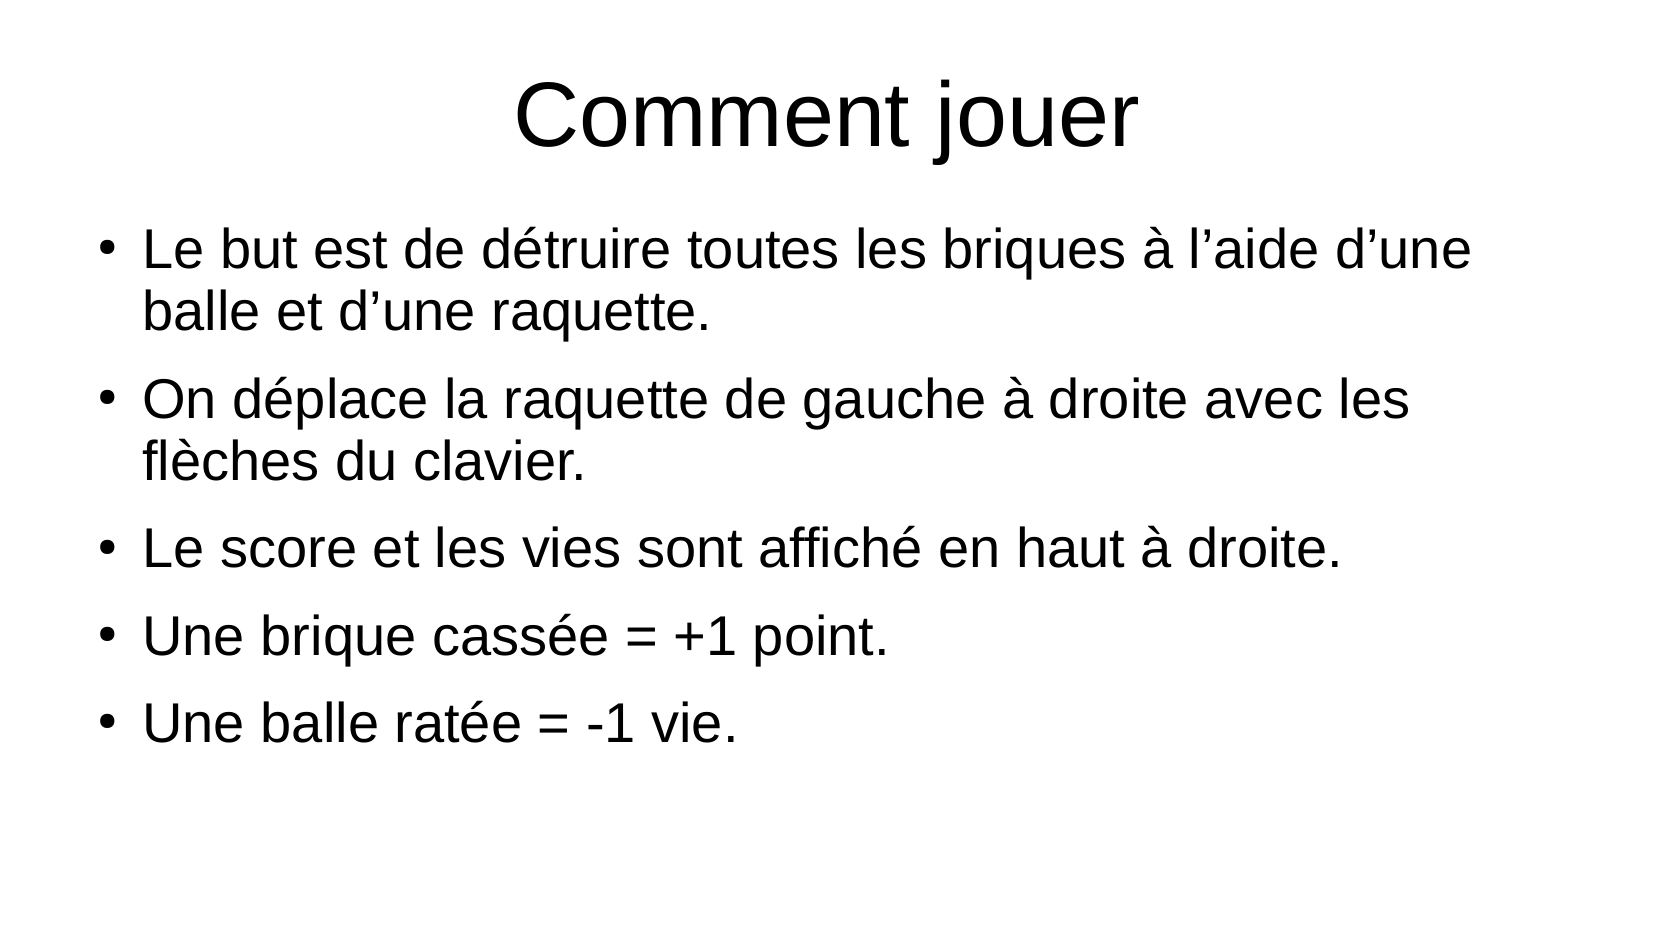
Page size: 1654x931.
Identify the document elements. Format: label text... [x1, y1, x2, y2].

list Le but est de détruire toutes les briques à l’aide d’une balle et d’une raquette. On déplace la raquette de gauche à droite avec les flèches du clavier. Le score et les vies sont affiché en haut à droite. Une brique cassée = +1 point. Une balle ratée = -1 vie. [82, 217, 1571, 758]
title Comment jouer [82, 37, 1571, 193]
